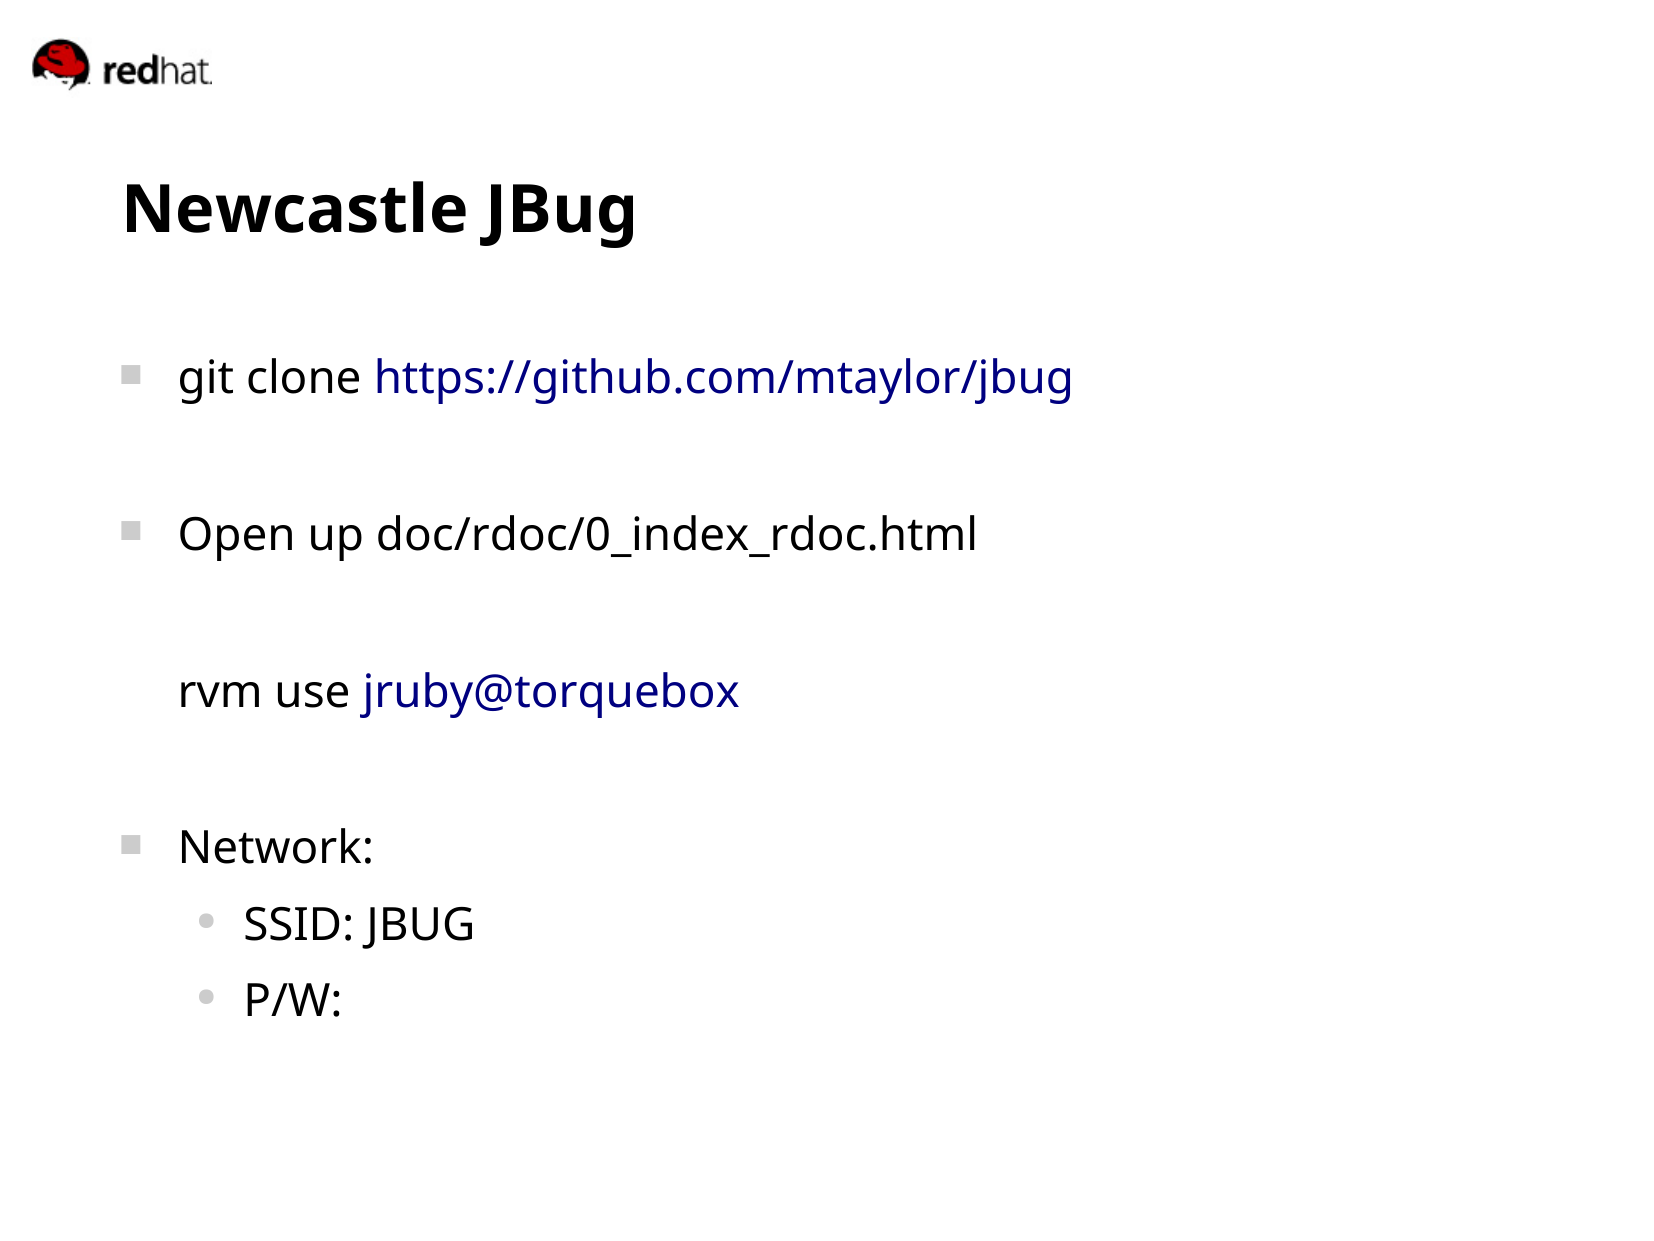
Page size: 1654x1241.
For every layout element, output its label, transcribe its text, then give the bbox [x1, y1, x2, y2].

picture [31, 37, 212, 98]
title Newcastle JBug [121, 102, 1534, 310]
list git clone https://github.com/mtaylor/jbug Open up doc/rdoc/0_index_rdoc.html rvm use jruby@torquebox Network: SSID: JBUG P/W: [121, 344, 1534, 1127]
